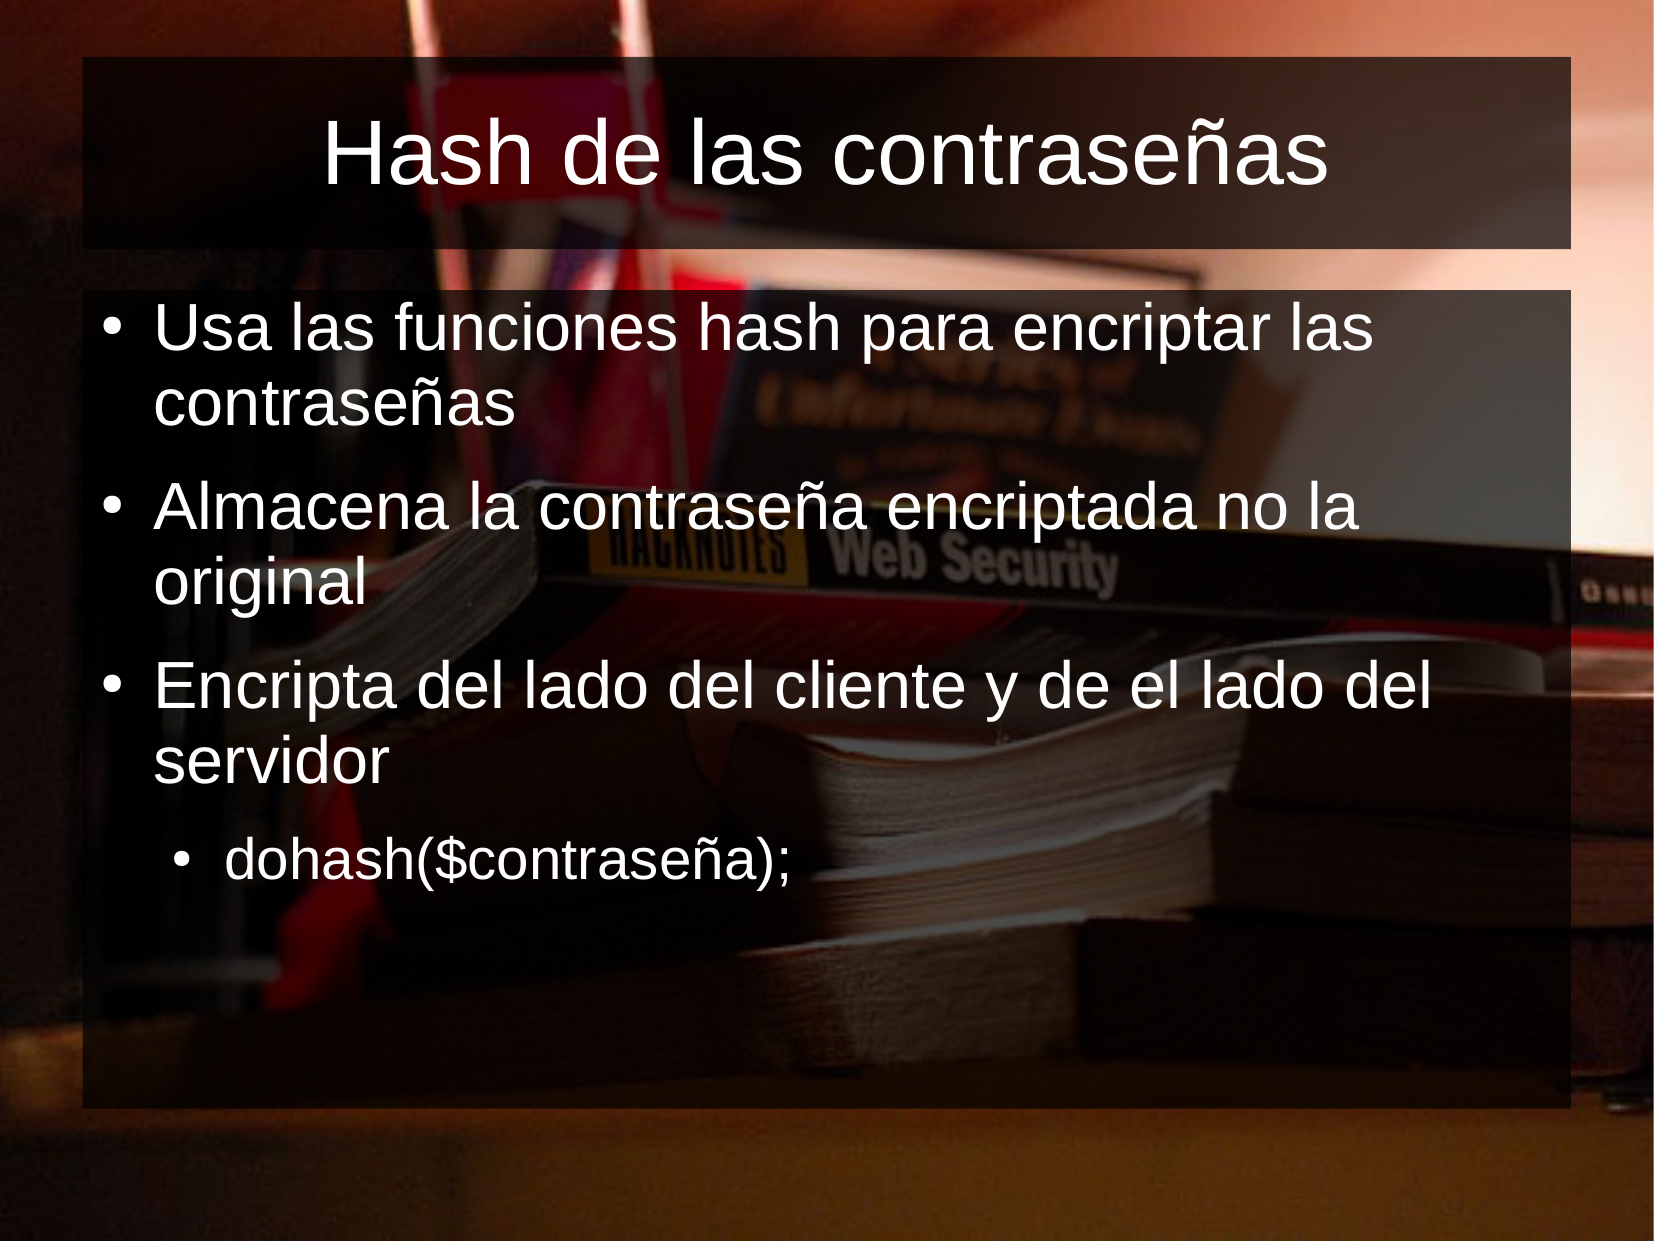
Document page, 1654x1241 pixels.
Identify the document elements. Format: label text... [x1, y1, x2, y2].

picture [0, 0, 1654, 1241]
list Usa las funciones hash para encriptar las contraseñas Almacena la contraseña encriptada no la original Encripta del lado del cliente y de el lado del servidor dohash($contraseña); [82, 290, 1571, 1109]
title Hash de las contraseñas [82, 56, 1571, 250]
